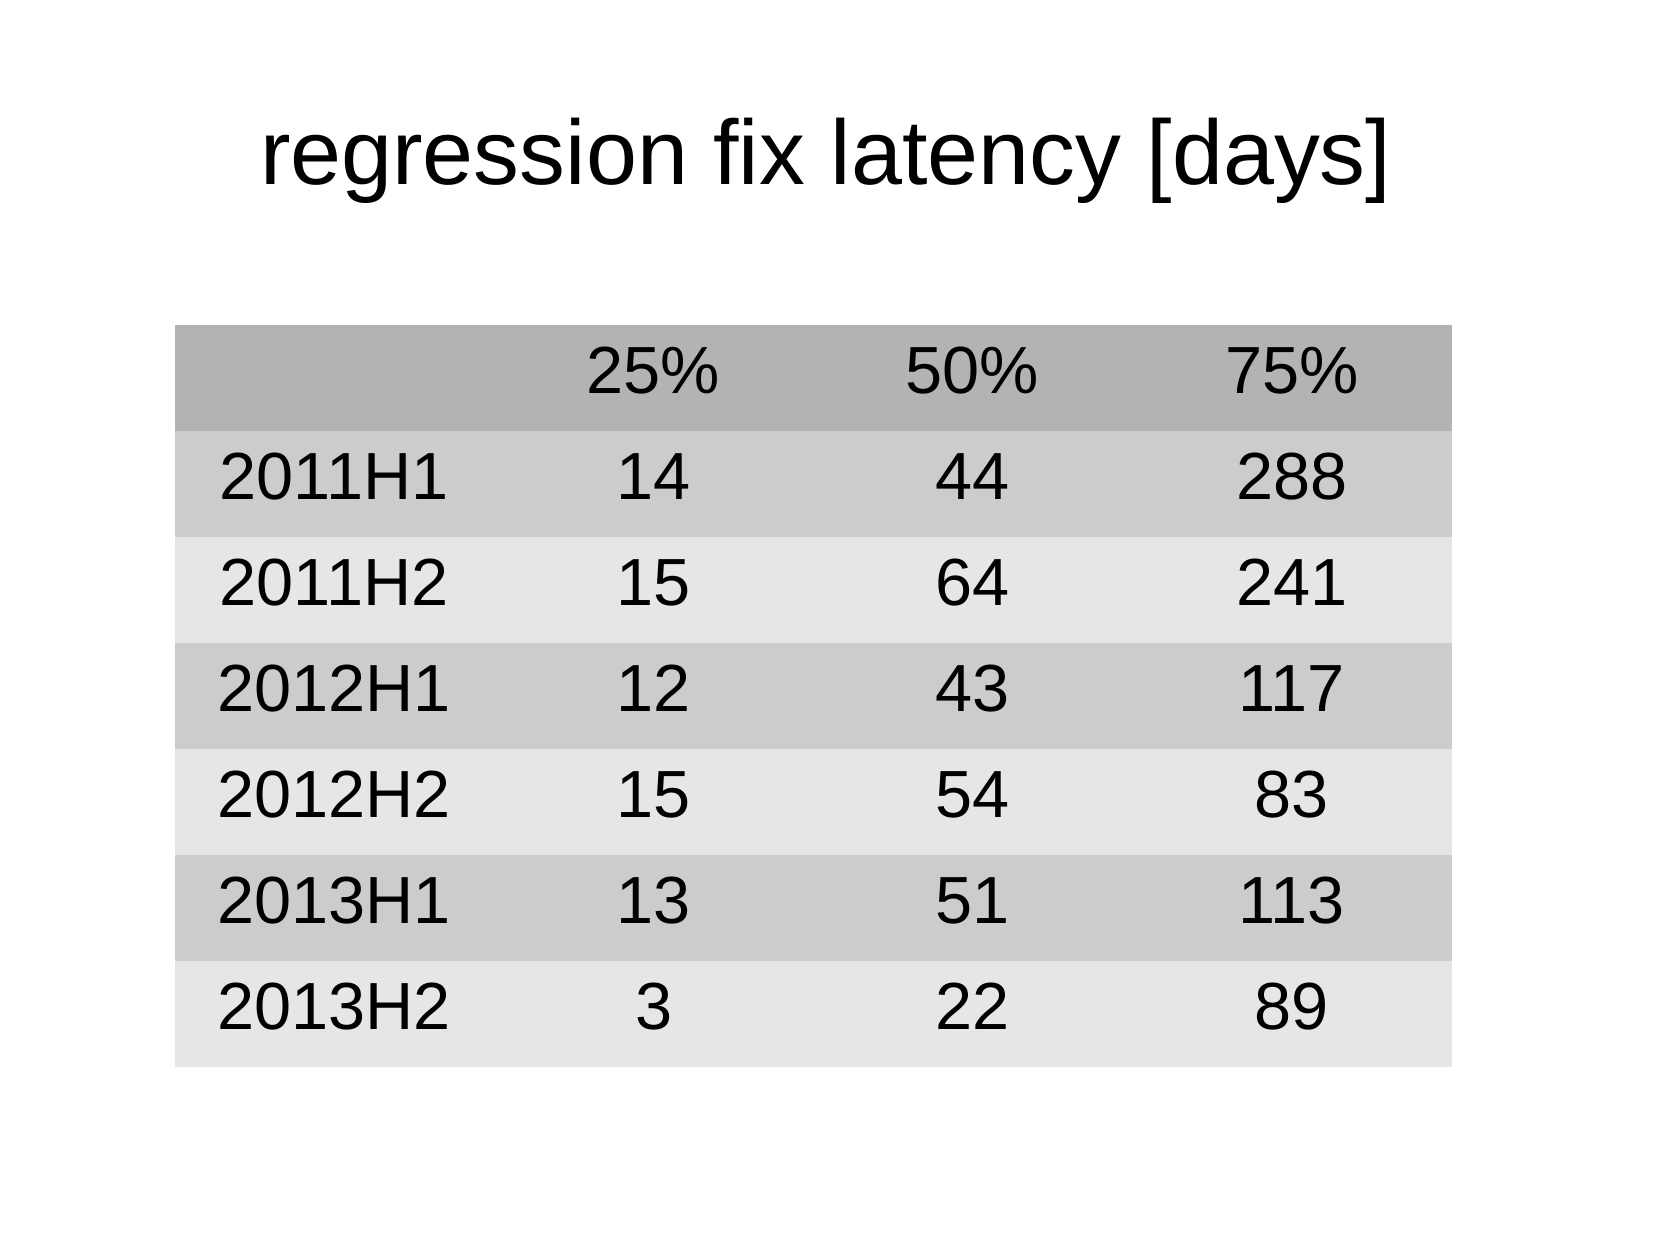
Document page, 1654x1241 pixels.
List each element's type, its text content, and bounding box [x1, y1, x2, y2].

table_header 25% [494, 325, 813, 431]
table_cell 12 [494, 643, 813, 749]
table_cell 3 [494, 961, 813, 1067]
table_cell 2012H2 [175, 749, 494, 855]
table_cell 117 [1132, 643, 1452, 749]
table_cell 288 [1132, 431, 1452, 537]
table_cell 113 [1132, 855, 1452, 961]
table_cell 89 [1132, 961, 1452, 1067]
title regression fix latency [days] [82, 49, 1571, 257]
table_cell 54 [813, 749, 1132, 855]
table_header 75% [1132, 325, 1452, 431]
table_cell 2013H2 [175, 961, 494, 1067]
table_cell 2011H1 [175, 431, 494, 537]
table_cell 22 [813, 961, 1132, 1067]
table_header [175, 325, 494, 431]
table_cell 43 [813, 643, 1132, 749]
table_cell 2013H1 [175, 855, 494, 961]
table_cell 2011H2 [175, 537, 494, 643]
table_cell 2012H1 [175, 643, 494, 749]
table_cell 15 [494, 537, 813, 643]
table_cell 64 [813, 537, 1132, 643]
table_cell 15 [494, 749, 813, 855]
table_cell 83 [1132, 749, 1452, 855]
table_cell 44 [813, 431, 1132, 537]
table_header 50% [813, 325, 1132, 431]
table_cell 14 [494, 431, 813, 537]
table_cell 241 [1132, 537, 1452, 643]
table_cell 13 [494, 855, 813, 961]
table_cell 51 [813, 855, 1132, 961]
